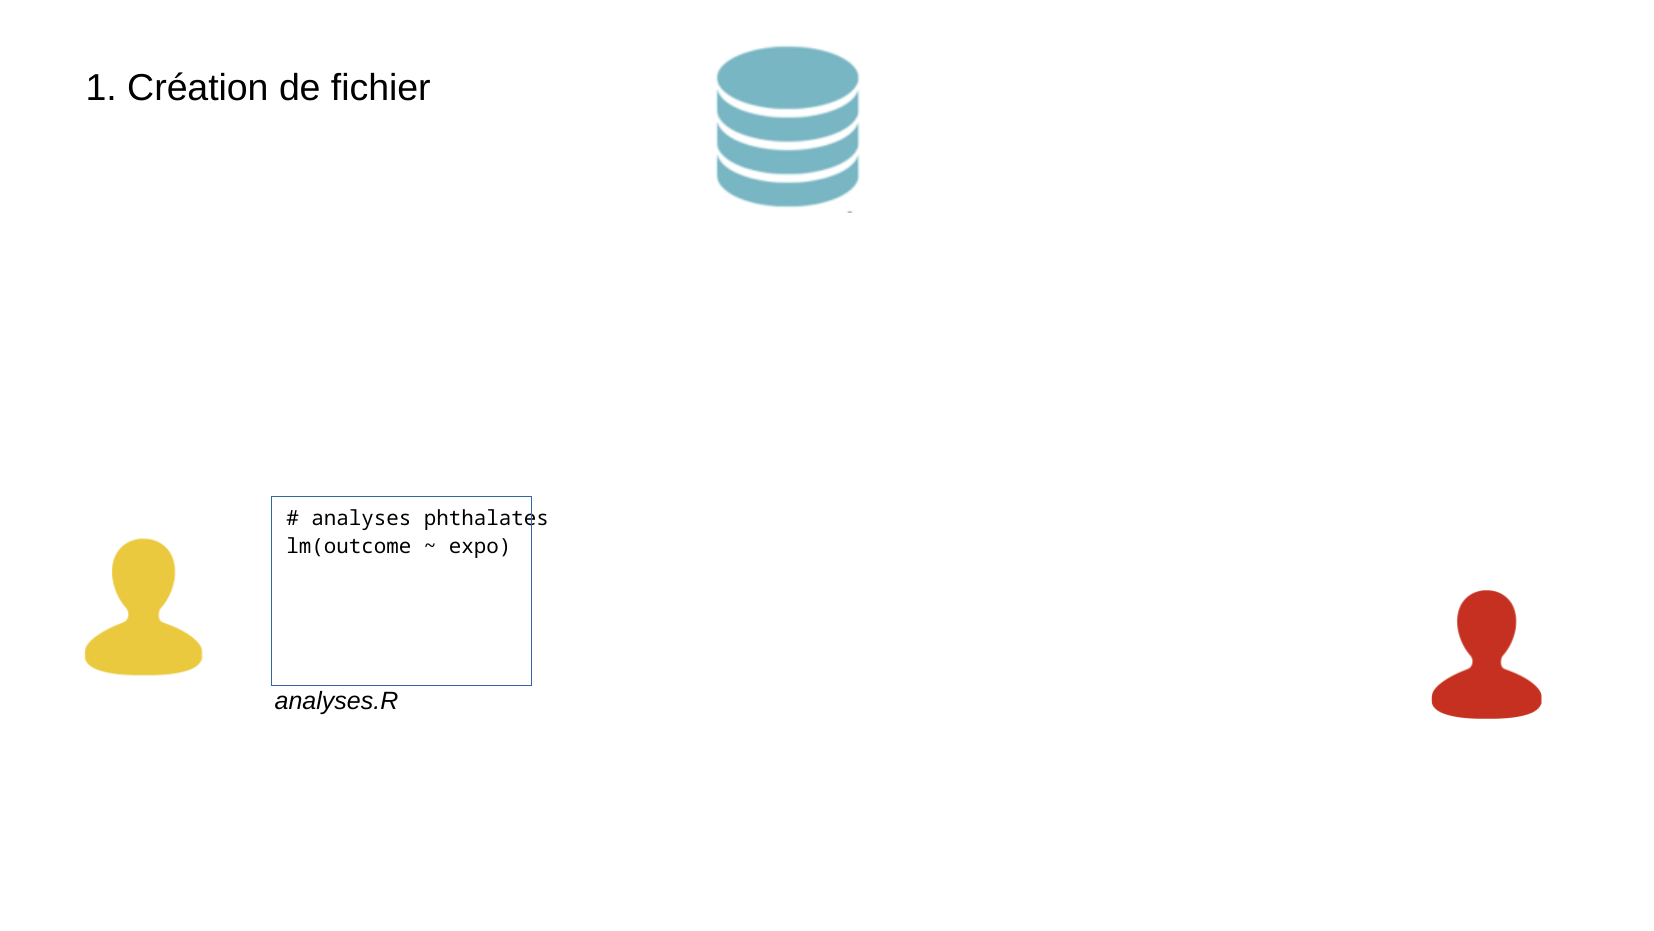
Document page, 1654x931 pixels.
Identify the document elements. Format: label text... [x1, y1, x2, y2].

text_box # analyses phthalates lm(outcome ~ expo) [272, 497, 531, 566]
picture [1429, 584, 1548, 721]
picture [82, 531, 209, 683]
text_box # analyses phthalates lm(outcome ~ expo) [532, 496, 638, 566]
text_box analyses.R [259, 679, 414, 722]
picture [694, 36, 875, 213]
text_box 1. Création de fichier [70, 59, 446, 116]
